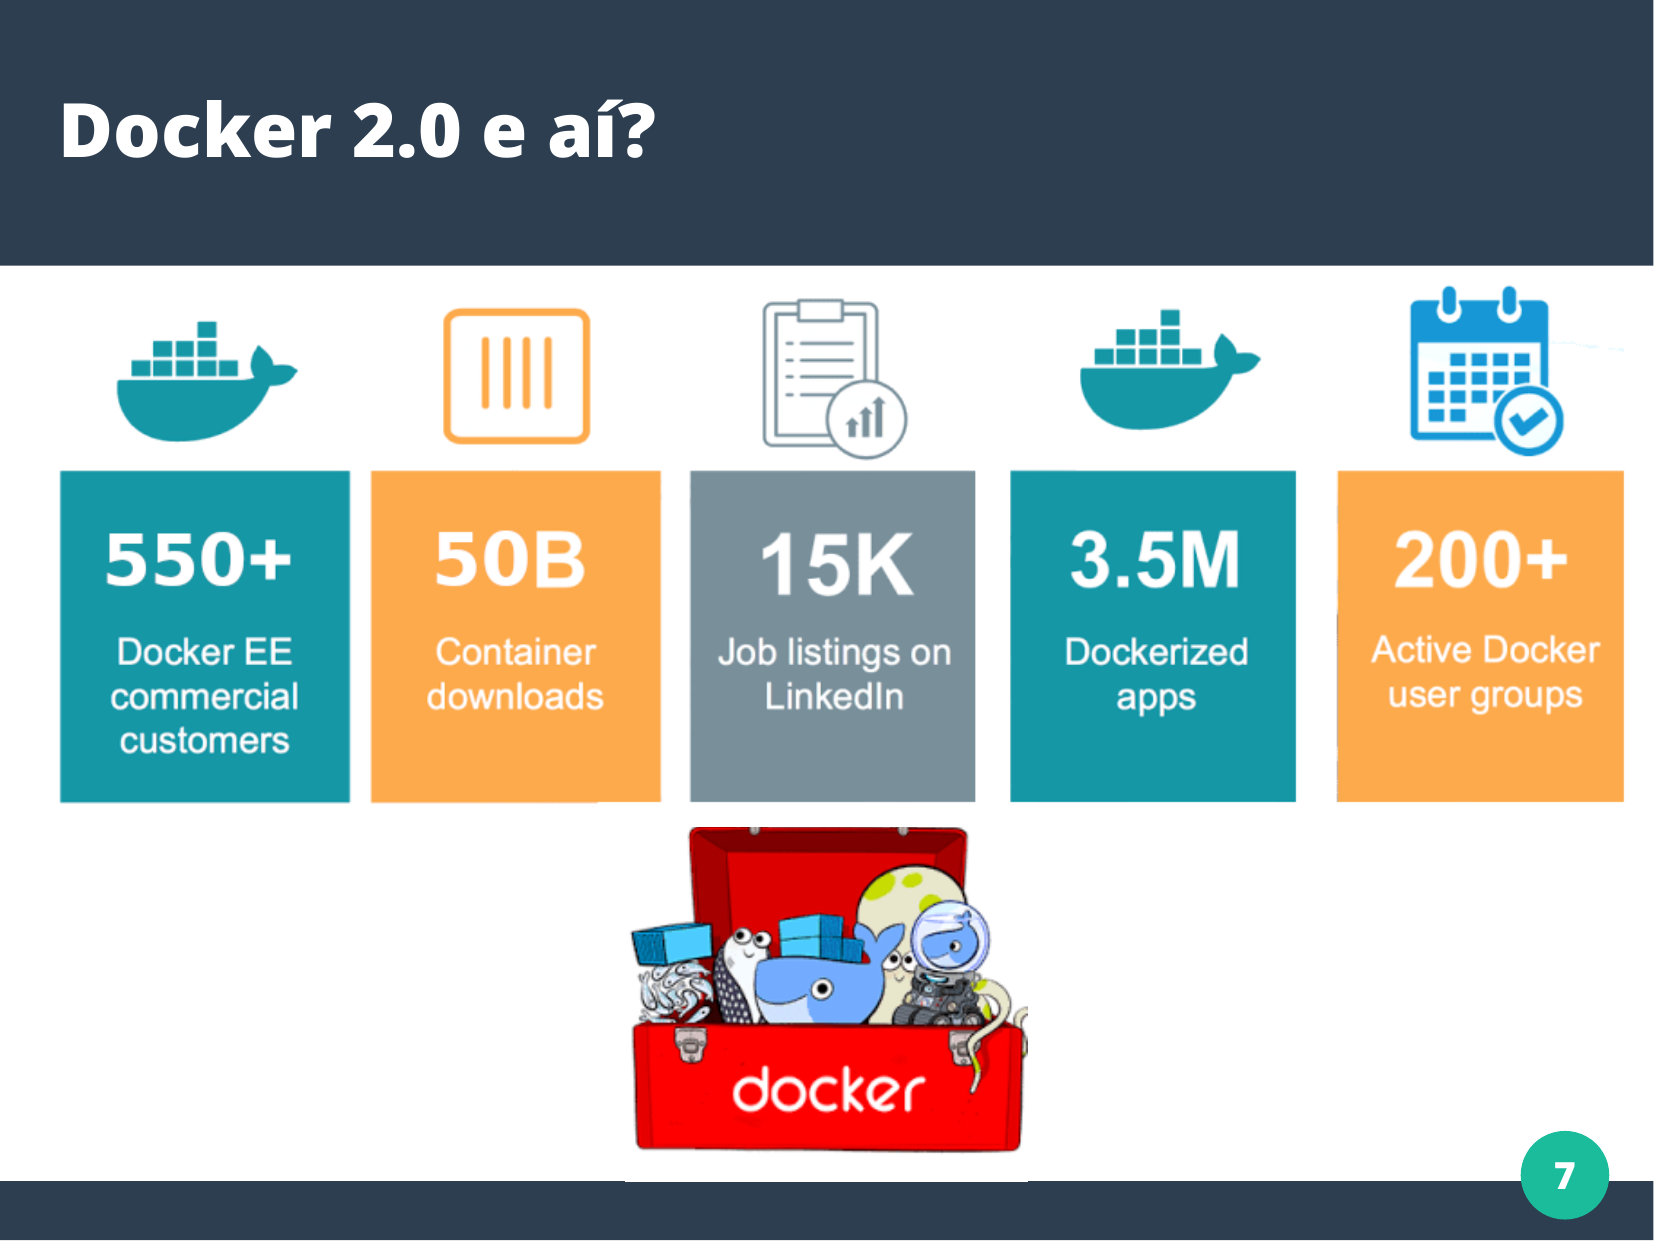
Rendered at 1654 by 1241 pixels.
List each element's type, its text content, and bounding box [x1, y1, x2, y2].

picture [47, 271, 1646, 1182]
title Docker 2.0 e aí? [59, 49, 1595, 207]
